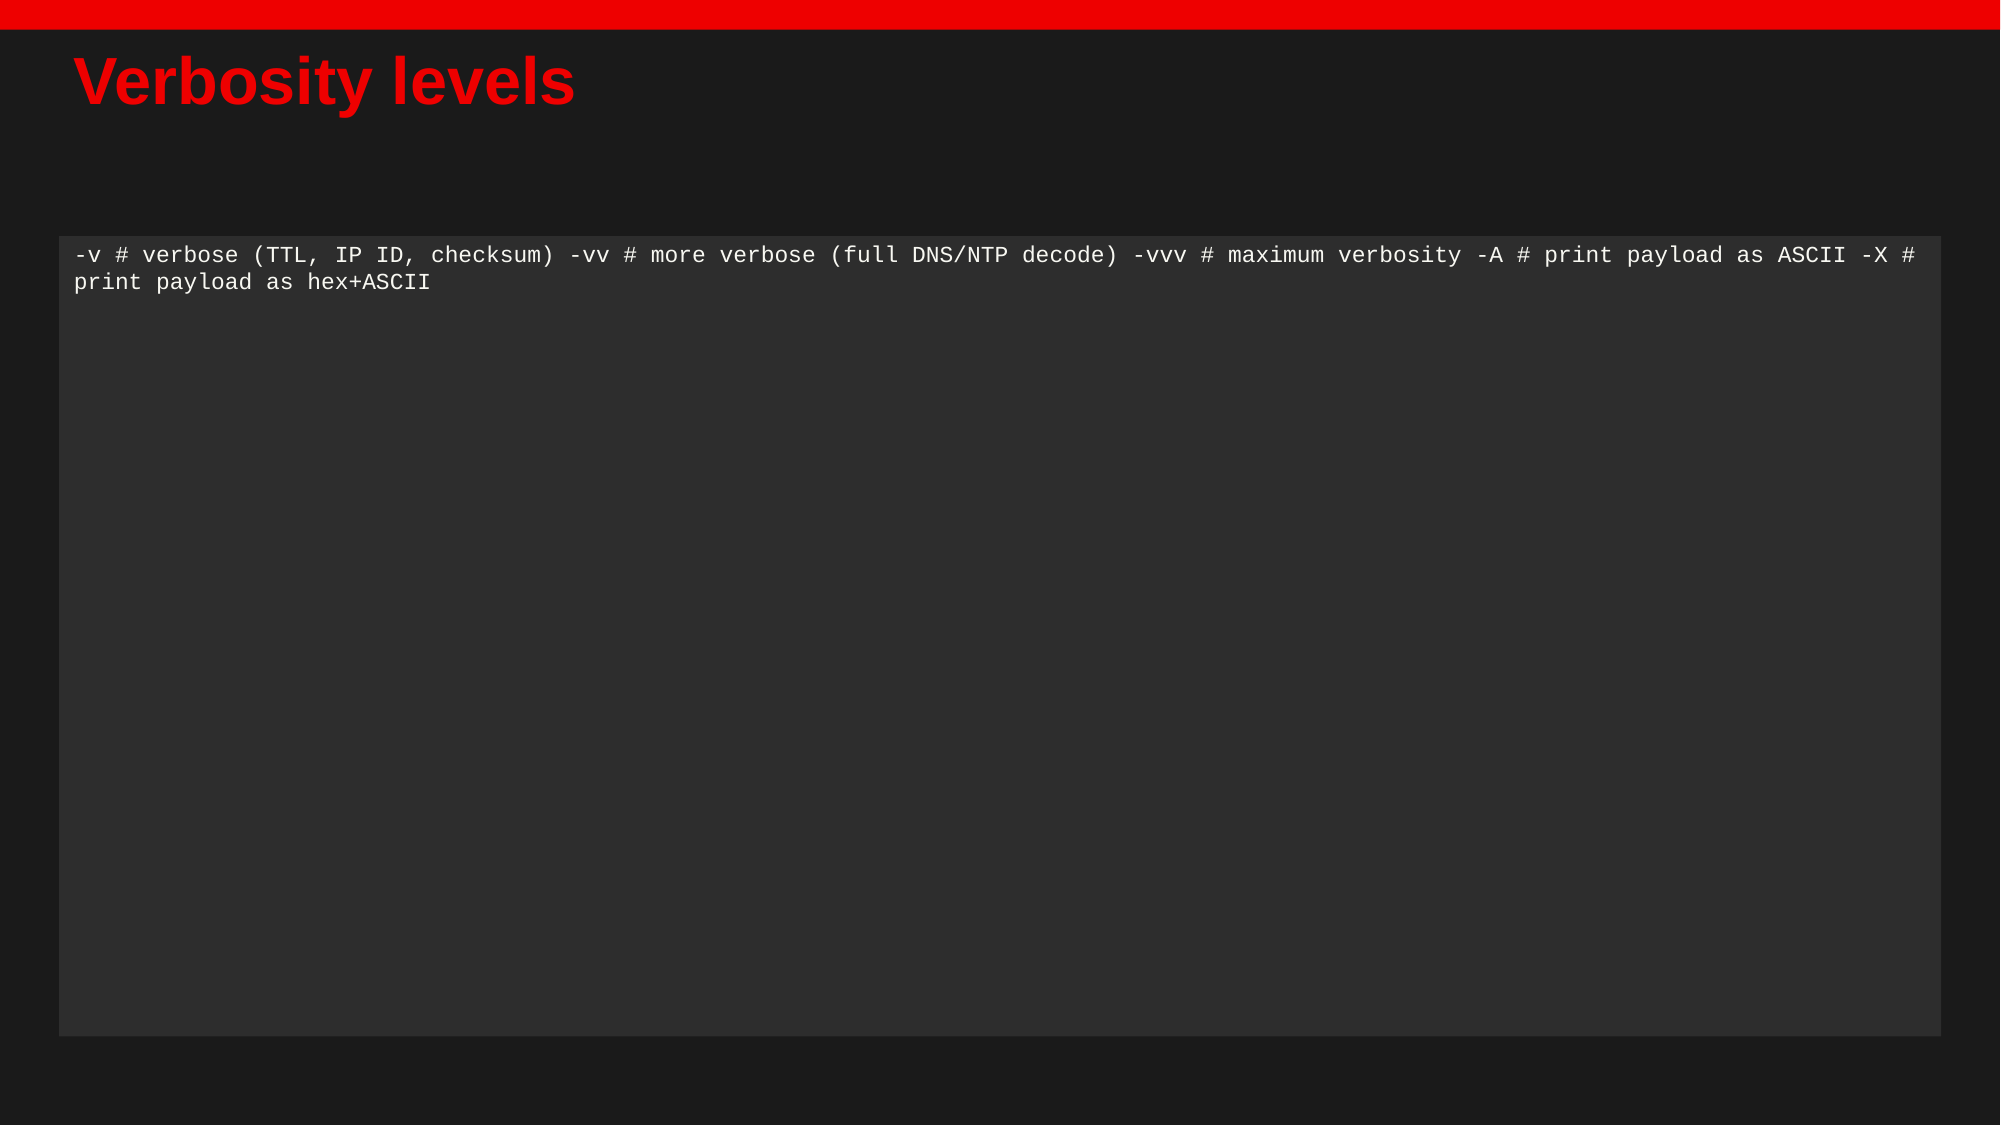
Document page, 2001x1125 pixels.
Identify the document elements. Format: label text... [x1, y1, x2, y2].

text_box -v # verbose (TTL, IP ID, checksum) -vv # more verbose (full DNS/NTP decode) -vvv # maximum verbosity -A # print payload as ASCII -X # print payload as hex+ASCII [59, 236, 1942, 1037]
text_box Verbosity levels [59, 36, 1942, 208]
text_box [0, 0, 2001, 30]
